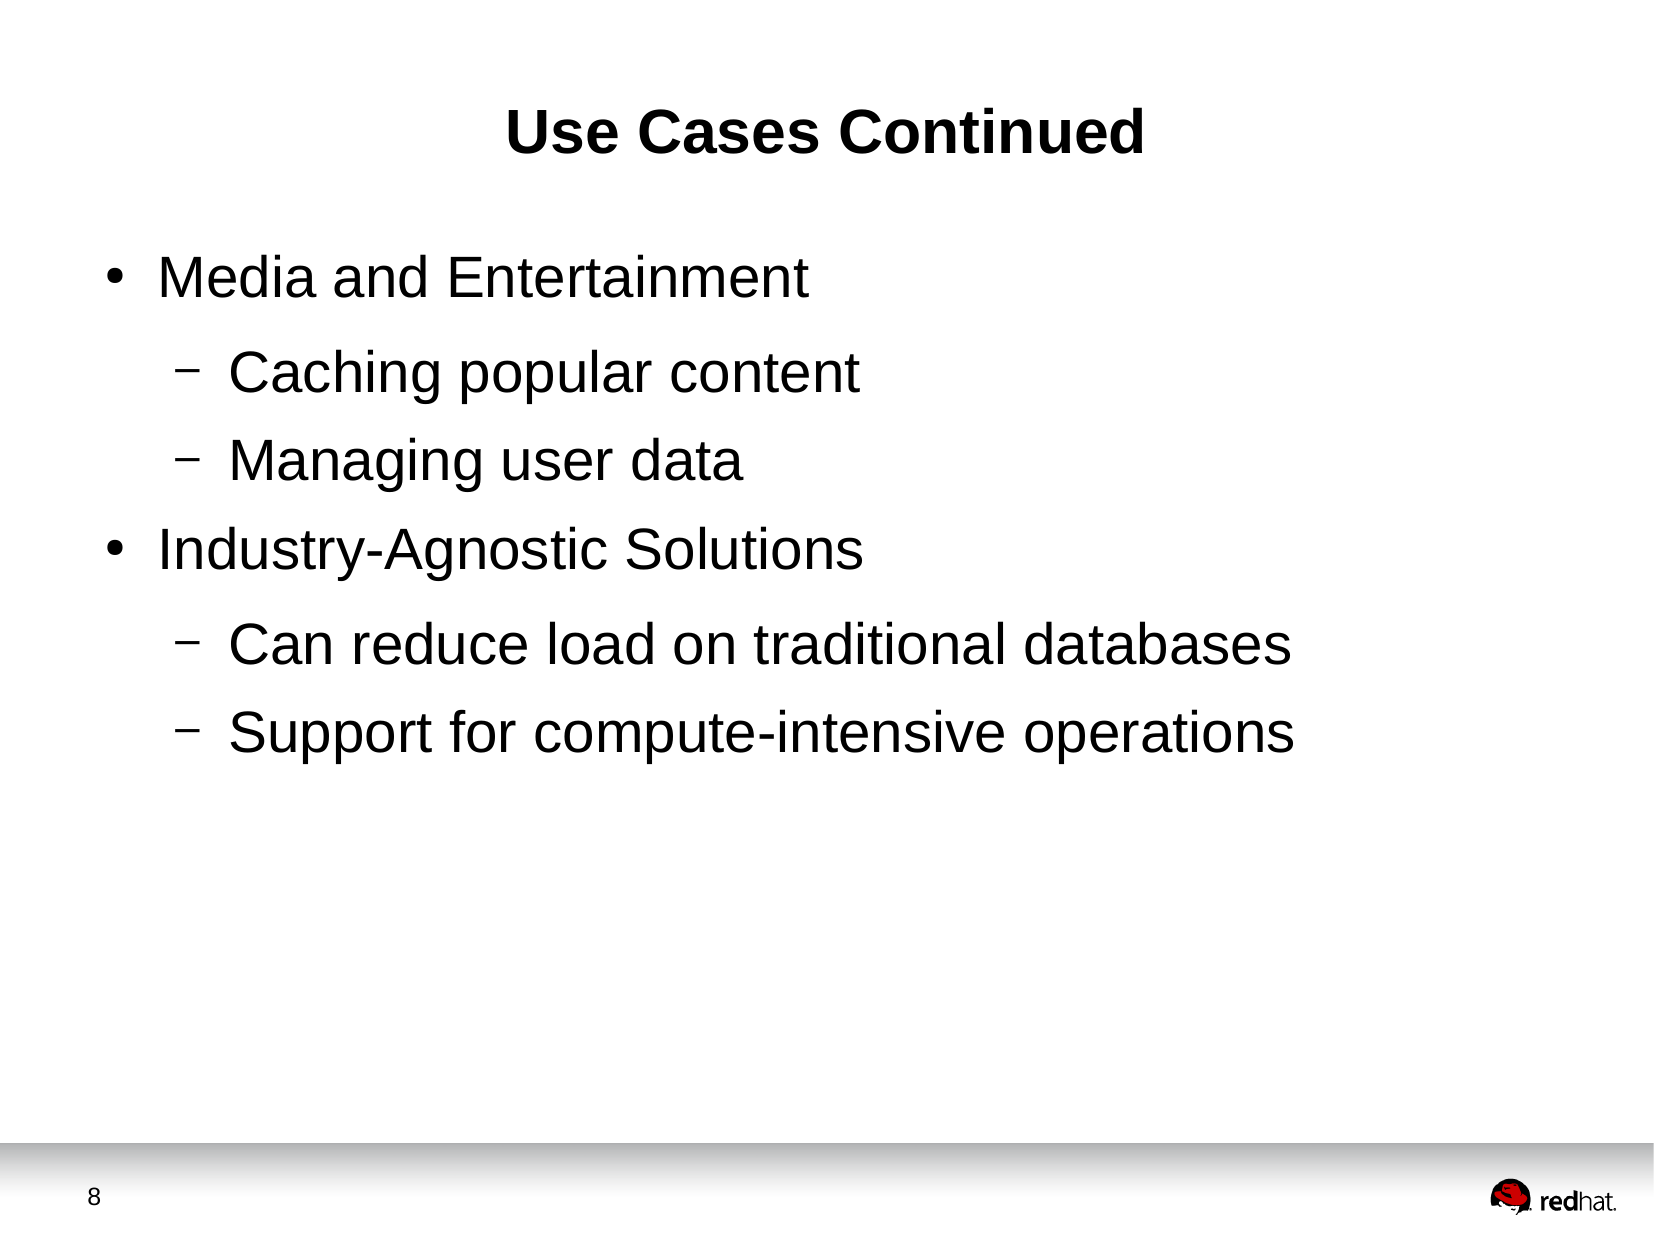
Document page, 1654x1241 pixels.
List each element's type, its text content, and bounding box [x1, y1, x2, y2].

list Media and Entertainment Caching popular content Managing user data Industry-Agnostic Solutions Can reduce load on traditional databases Support for compute-intensive operations [86, 244, 1576, 1127]
title Use Cases Continued [82, 37, 1571, 226]
picture [0, 1143, 1654, 1241]
